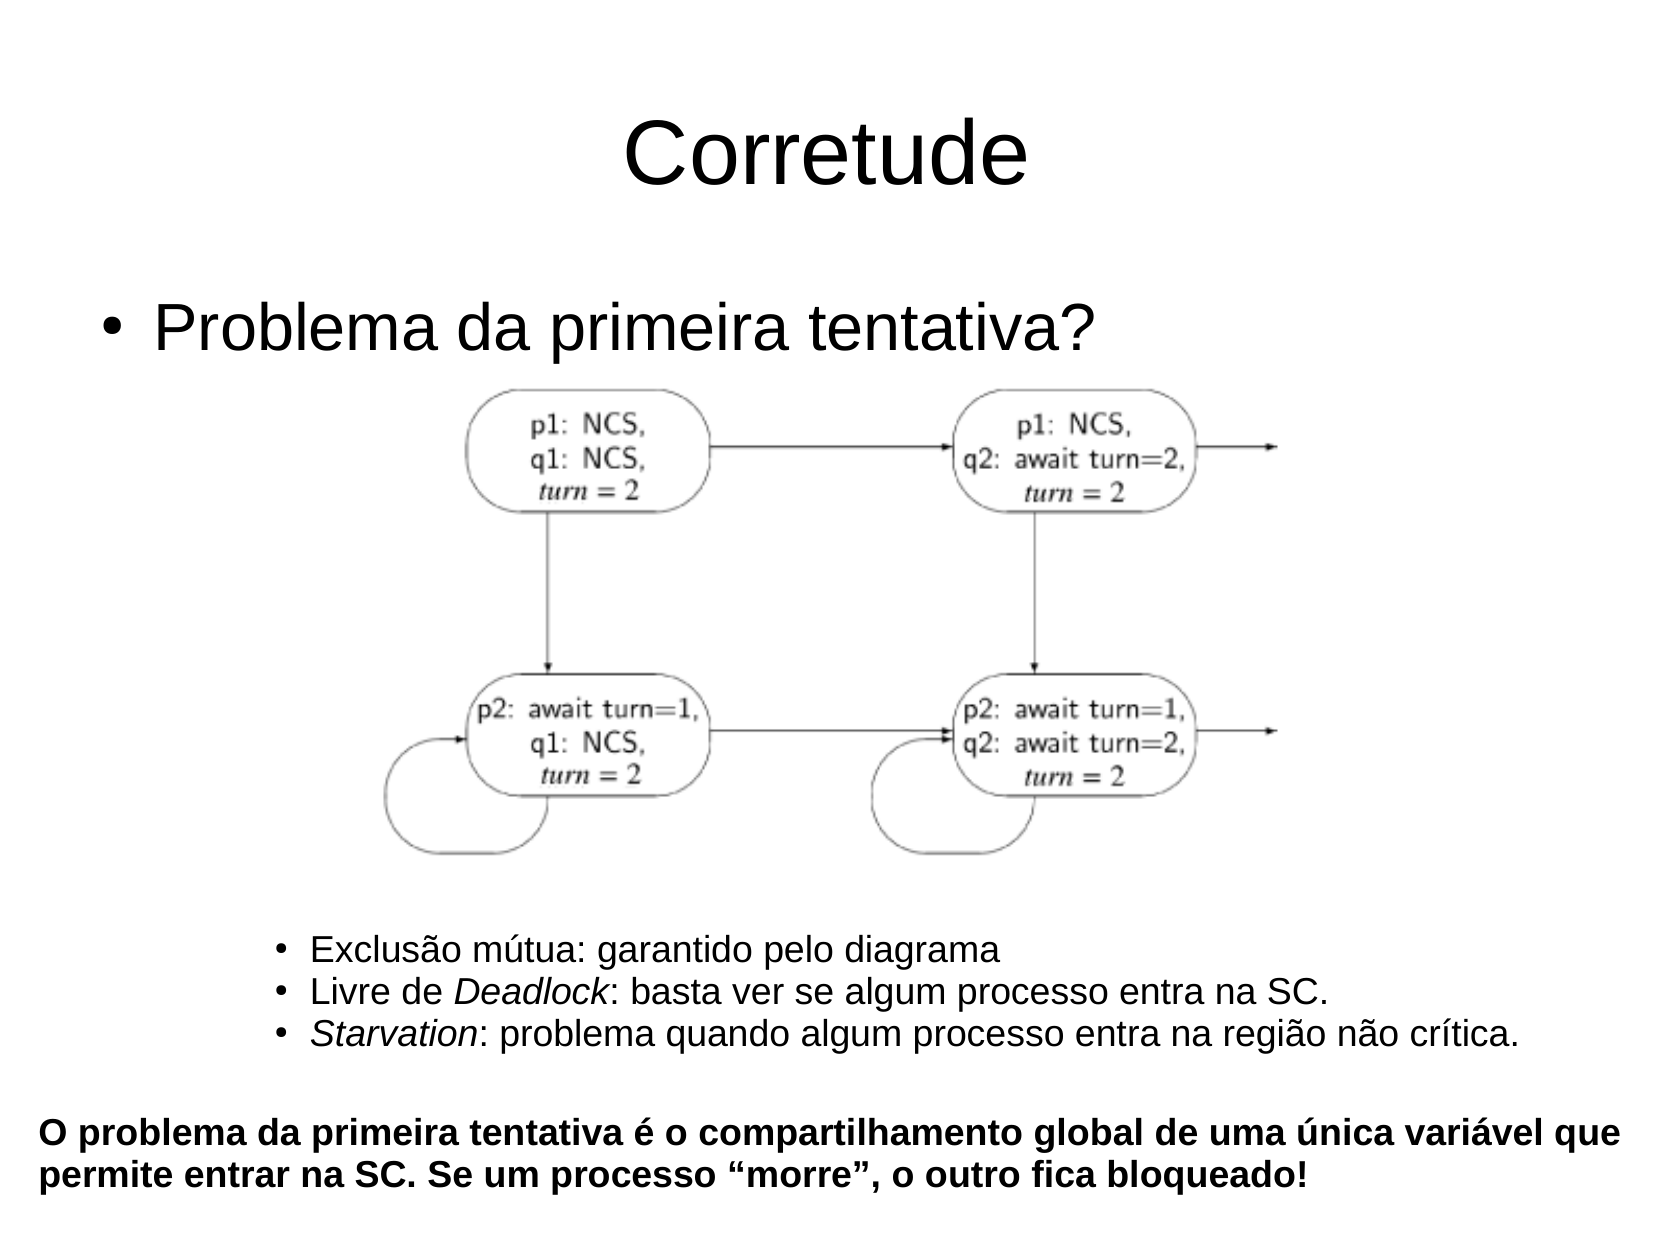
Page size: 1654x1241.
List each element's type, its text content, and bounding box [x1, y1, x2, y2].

picture [357, 375, 1303, 870]
text_box Exclusão mútua: garantido pelo diagrama Livre de Deadlock: basta ver se algum processo entra na SC. Starvation: problema quando algum processo entra na região não crítica. [259, 921, 1536, 1063]
text_box O problema da primeira tentativa é o compartilhamento global de uma única variável que permite entrar na SC. Se um processo “morre”, o outro fica bloqueado! [23, 1104, 1638, 1204]
title Corretude [82, 49, 1571, 257]
list Problema da primeira tentativa? [82, 290, 1538, 1010]
